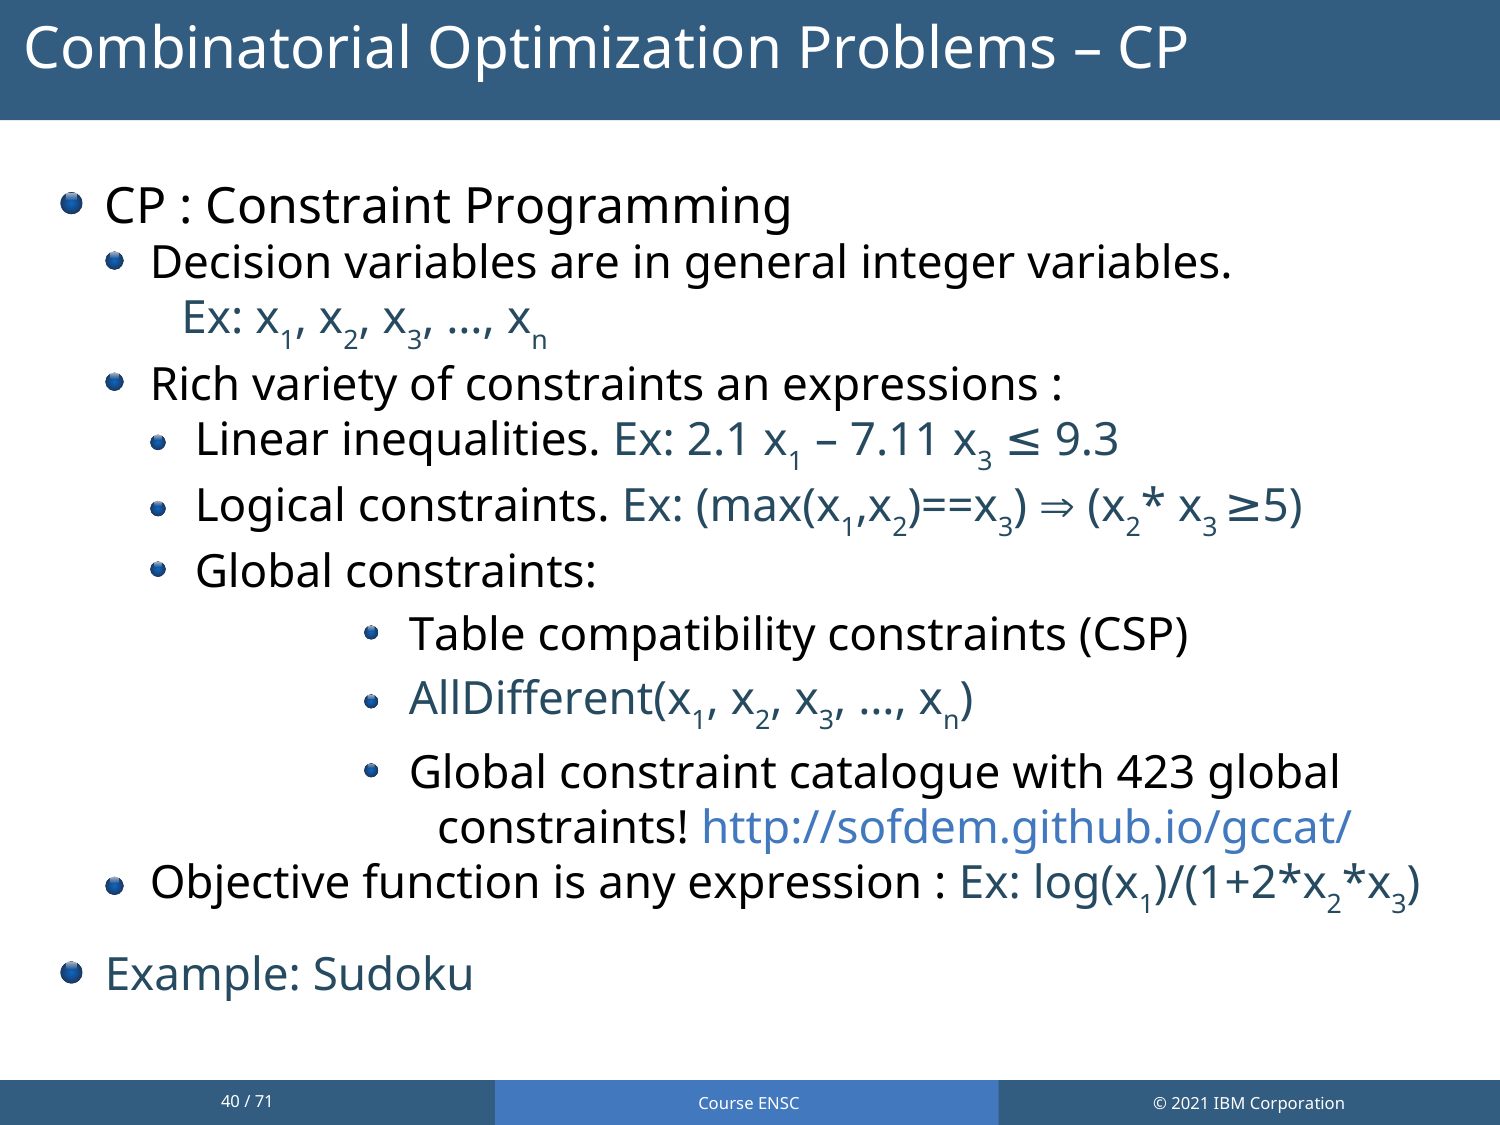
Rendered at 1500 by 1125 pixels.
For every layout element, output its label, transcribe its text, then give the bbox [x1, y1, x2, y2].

title Combinatorial Optimization Problems – CP [0, 0, 1500, 121]
list CP : Constraint Programming Decision variables are in general integer variables. Ex: x1, x2, x3, …, xn Rich variety of constraints an expressions : Linear inequalities. Ex: 2.1 x1 – 7.11 x3 ≤ 9.3 Logical constraints. Ex: (max(x1,x2)==x3) ⇒ (x2* x3 ≥5) Global constraints: Table compatibility constraints (CSP) AllDifferent(x1, x2, x3, …, xn) Global constraint catalogue with 423 global constraints! http://sofdem.github.io/gccat/ Objective function is any expression : Ex: log(x1)/(1+2*x2*x3) Example: Sudoku [45, 165, 1441, 1036]
